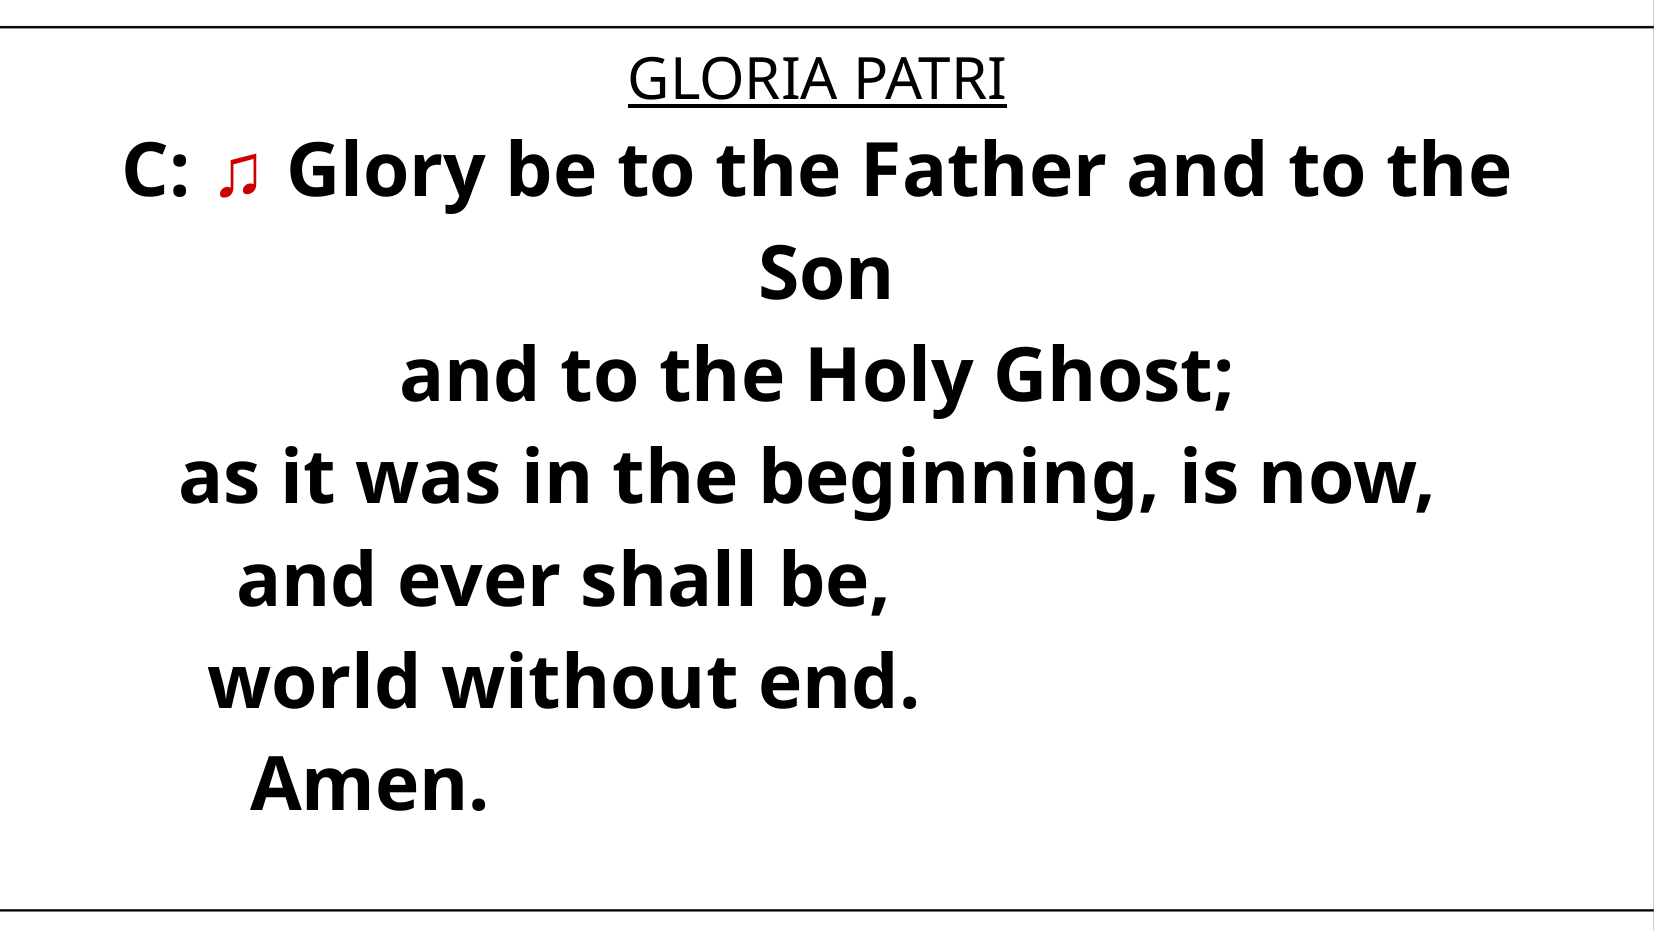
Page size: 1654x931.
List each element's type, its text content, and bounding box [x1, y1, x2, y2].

picture [0, 0, 1654, 931]
text_box GLORIA PATRI C: ♫ Glory be to the Father and to the Son and to the Holy Ghost; as it was in the beginning, is now, and ever shall be, world without end. Amen. [60, 30, 1576, 721]
